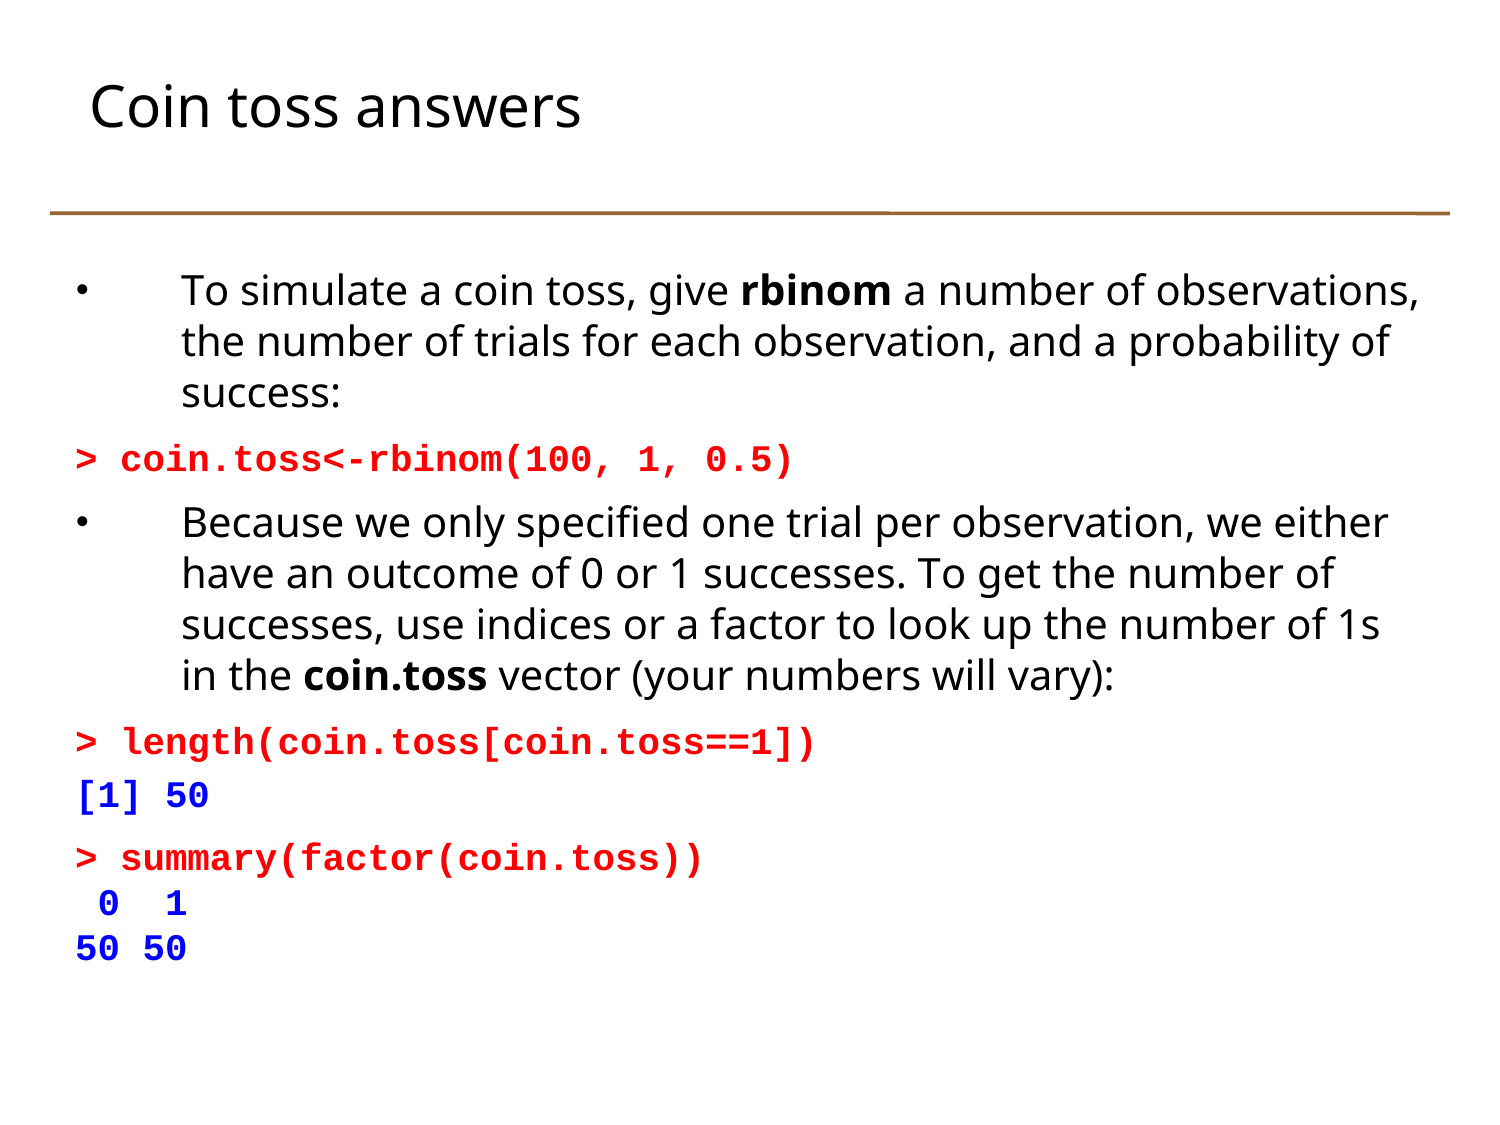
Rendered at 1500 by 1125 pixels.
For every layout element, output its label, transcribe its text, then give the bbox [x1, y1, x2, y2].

text_box Coin toss answers [75, 44, 1425, 233]
text_box To simulate a coin toss, give rbinom a number of observations, the number of trials for each observation, and a probability of success: > coin.toss<-rbinom(100, 1, 0.5) Because we only specified one trial per observation, we either have an outcome of 0 or 1 successes. To get the number of successes, use indices or a factor to look up the number of 1s in the coin.toss vector (your numbers will vary): > length(coin.toss[coin.toss==1]) [1] 50 > summary(factor(coin.toss)) 0 1 50 50 [75, 263, 1425, 1006]
